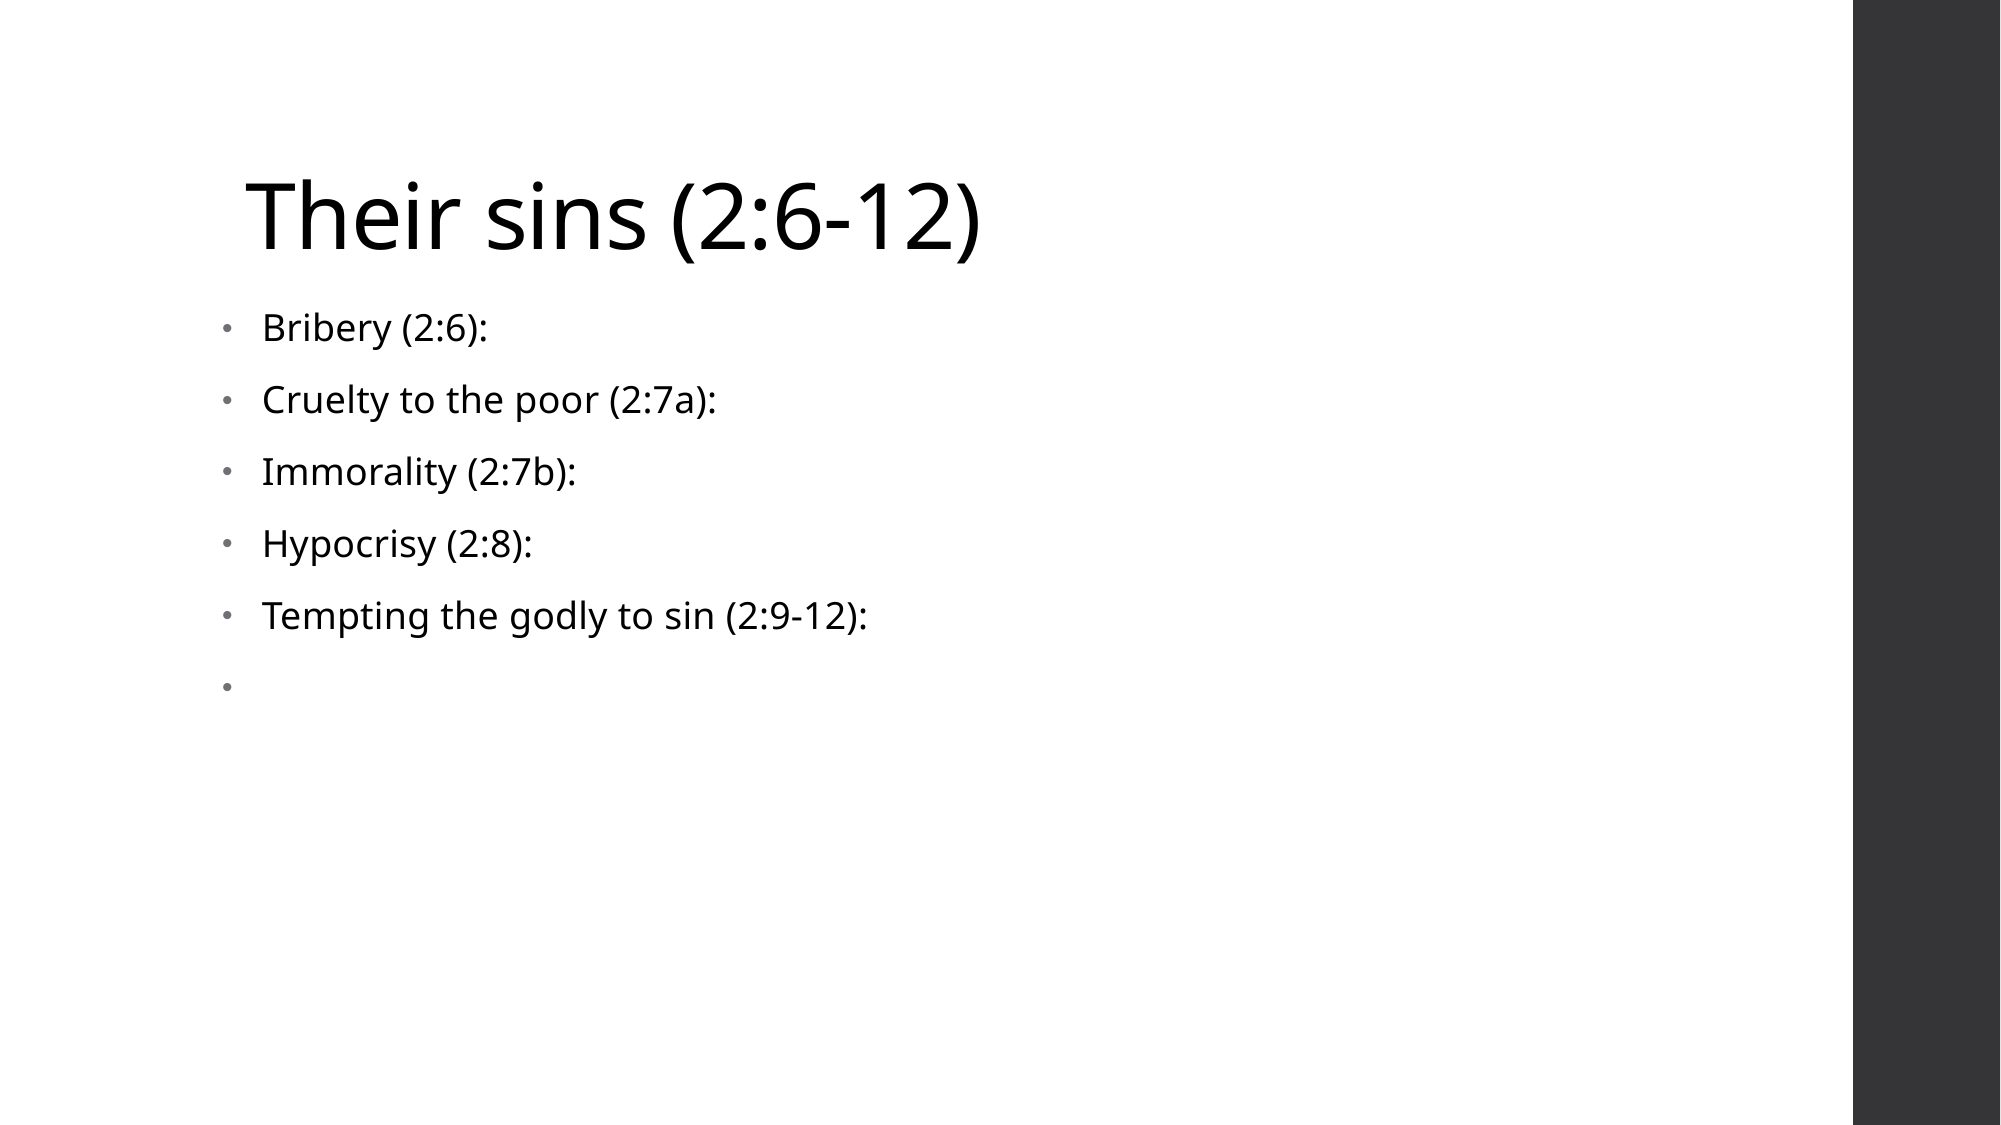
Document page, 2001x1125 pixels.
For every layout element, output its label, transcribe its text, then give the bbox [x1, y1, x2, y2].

title Their sins (2:6-12) [206, 60, 1797, 278]
list Bribery (2:6): Cruelty to the poor (2:7a): Immorality (2:7b): Hypocrisy (2:8): Tempting the godly to sin (2:9-12): [206, 299, 1617, 1014]
